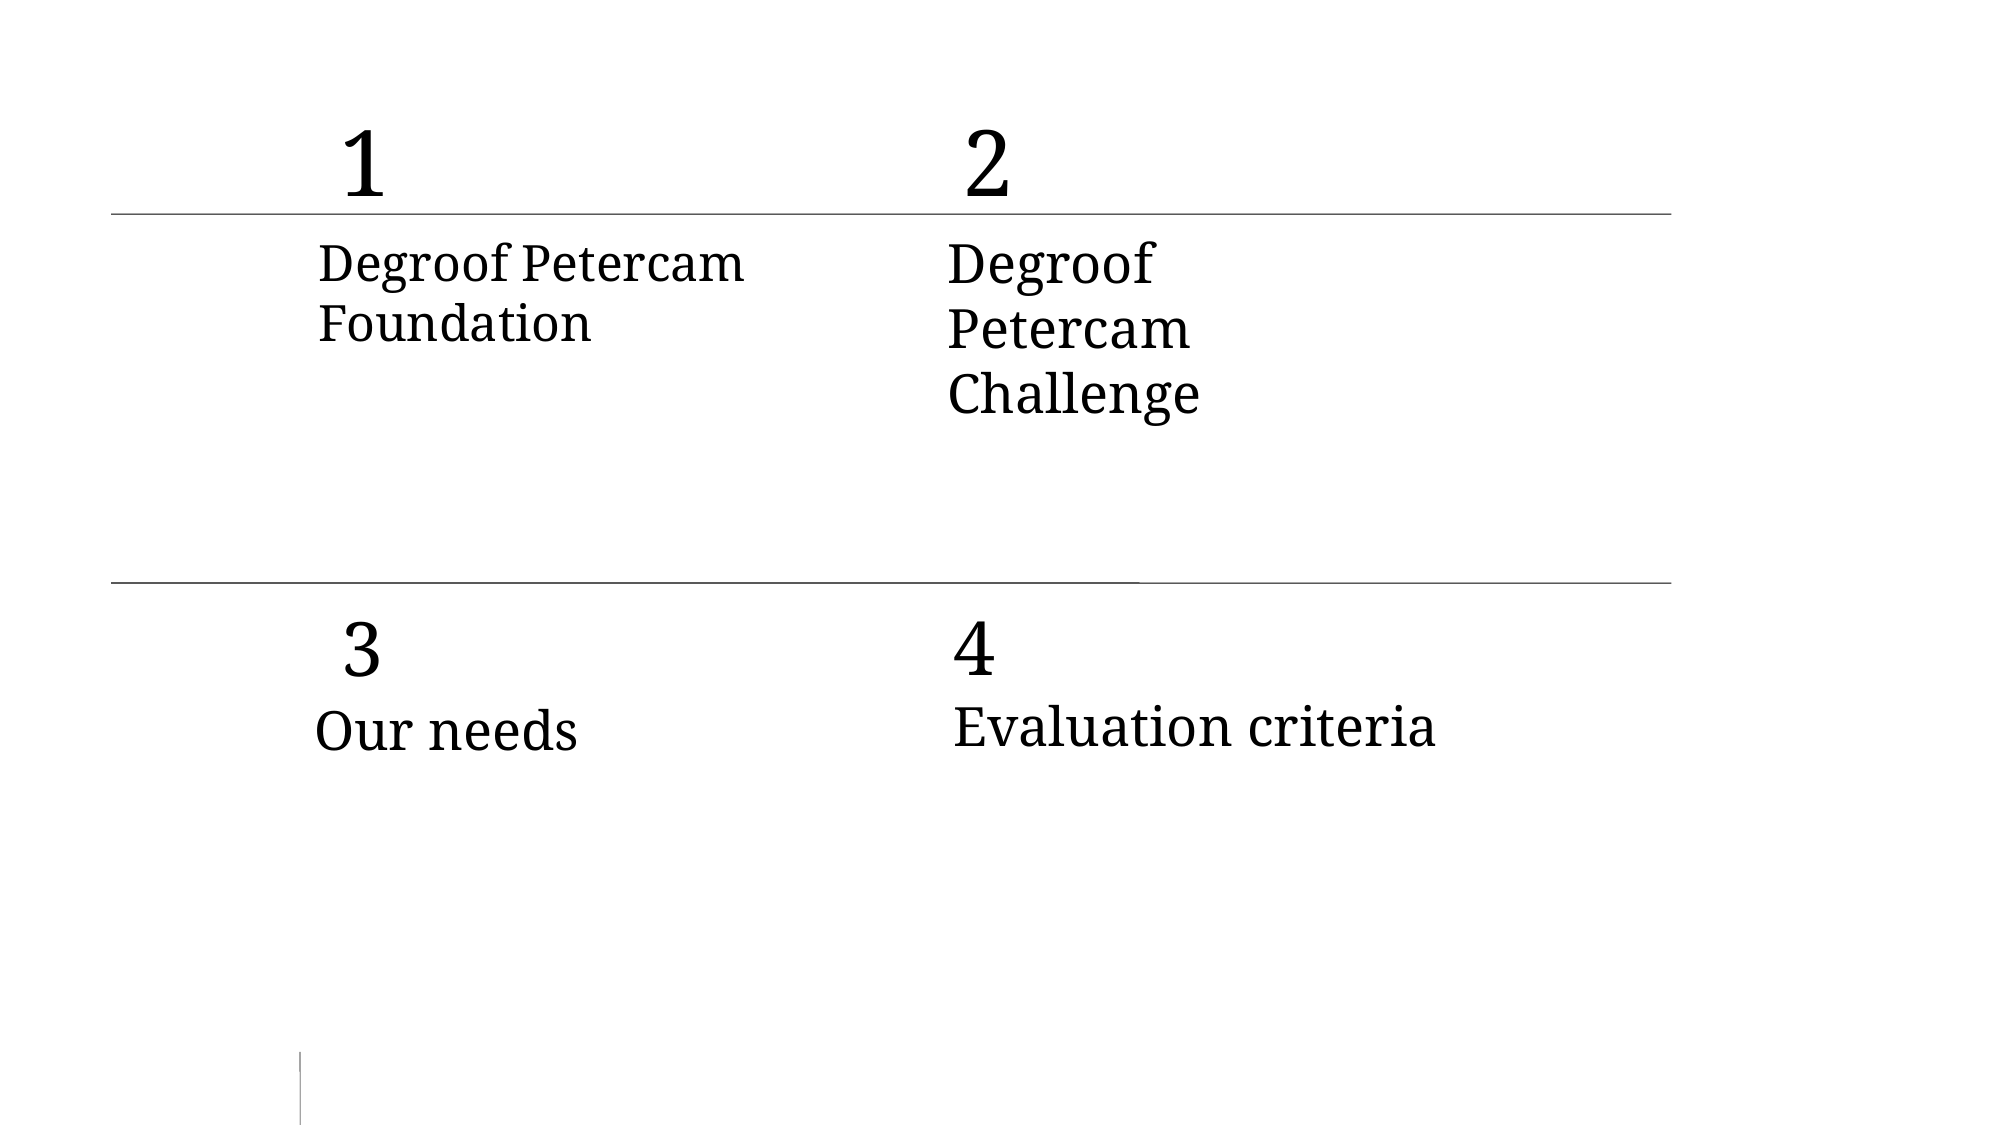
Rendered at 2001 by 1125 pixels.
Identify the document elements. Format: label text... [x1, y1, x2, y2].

list 1 [324, 97, 394, 213]
list Evaluation criteria [938, 685, 1671, 760]
list Our needs [299, 689, 779, 764]
list 2 [947, 97, 1017, 213]
list 4 [938, 593, 1008, 690]
list 3 [326, 593, 395, 691]
list Degroof Petercam Challenge [932, 222, 1412, 356]
list Degroof Petercam Foundation [303, 224, 870, 349]
